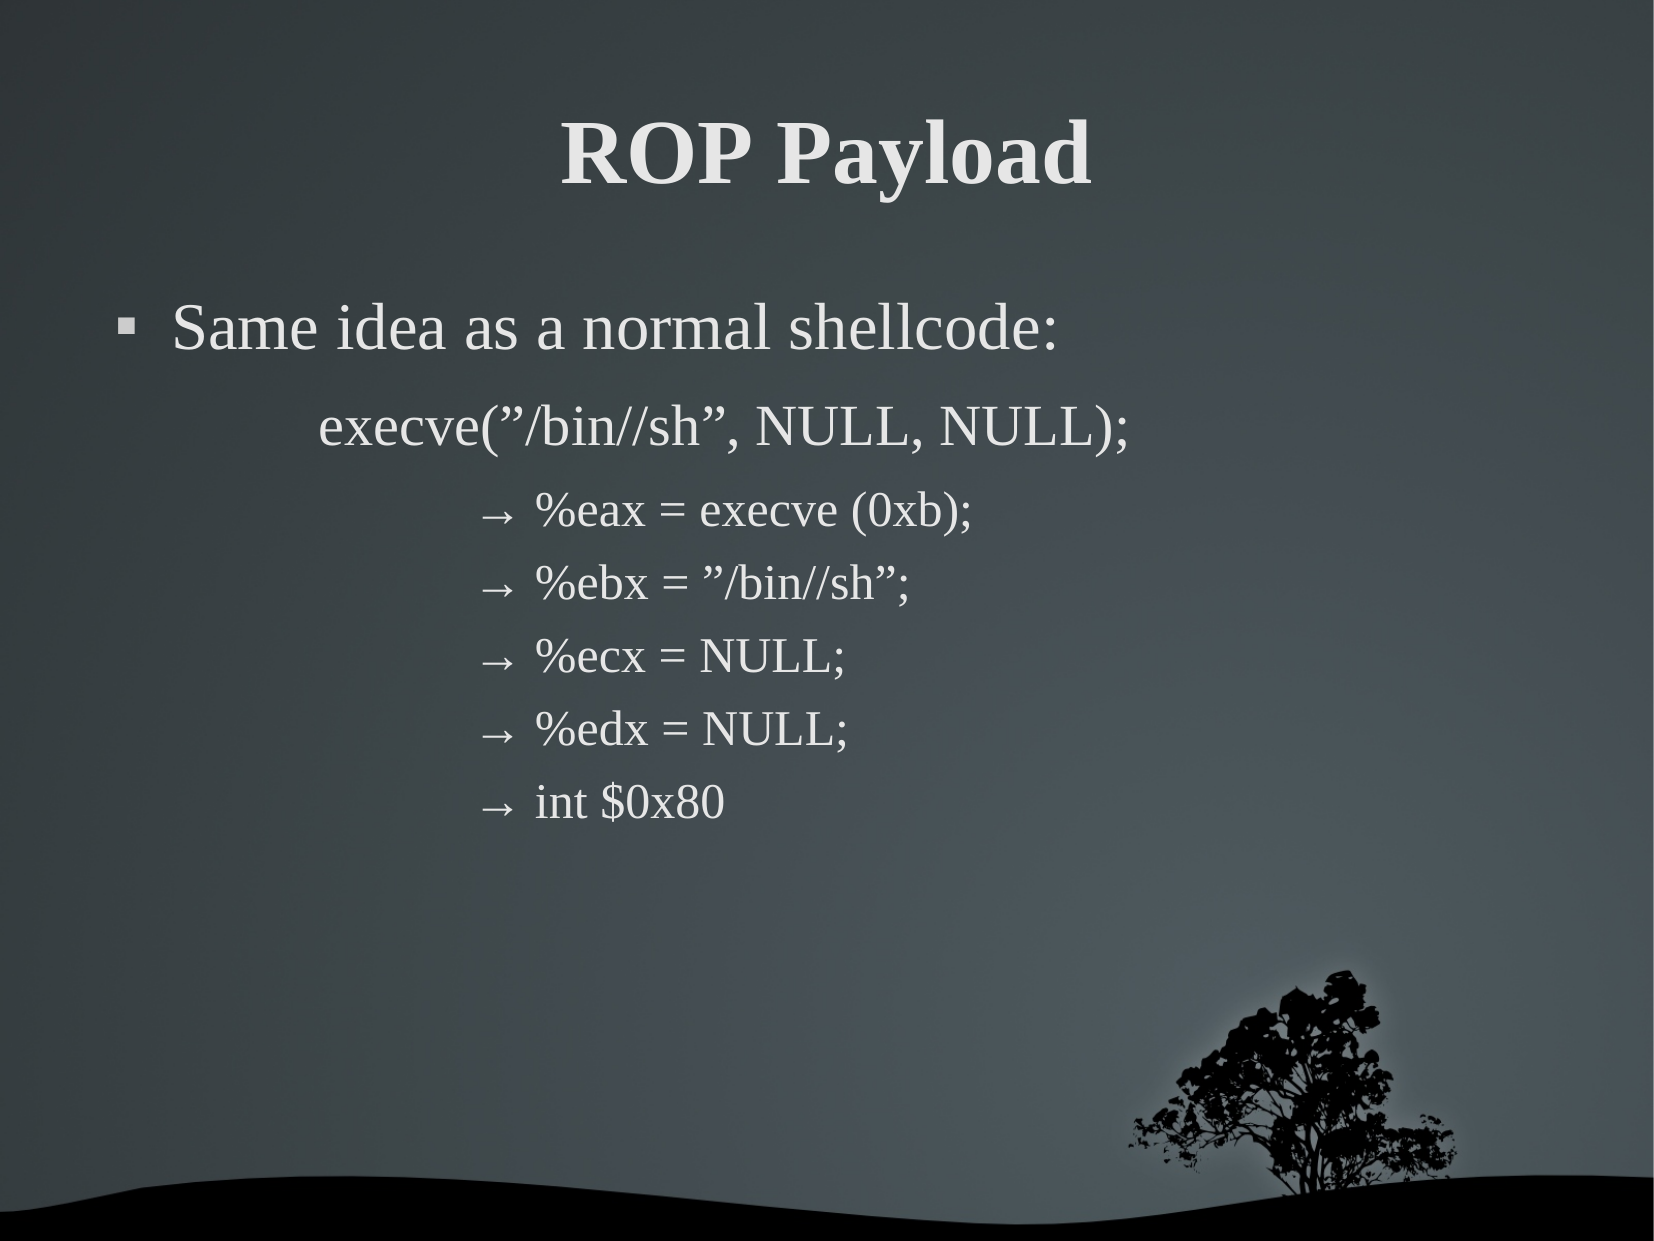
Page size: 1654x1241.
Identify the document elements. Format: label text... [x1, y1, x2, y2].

picture [0, 0, 1654, 1241]
title ROP Payload [82, 49, 1571, 257]
list Same idea as a normal shellcode: execve(”/bin//sh”, NULL, NULL); → %eax = execve (0xb); → %ebx = ”/bin//sh”; → %ecx = NULL; → %edx = NULL; → int $0x80 [82, 290, 1571, 1109]
